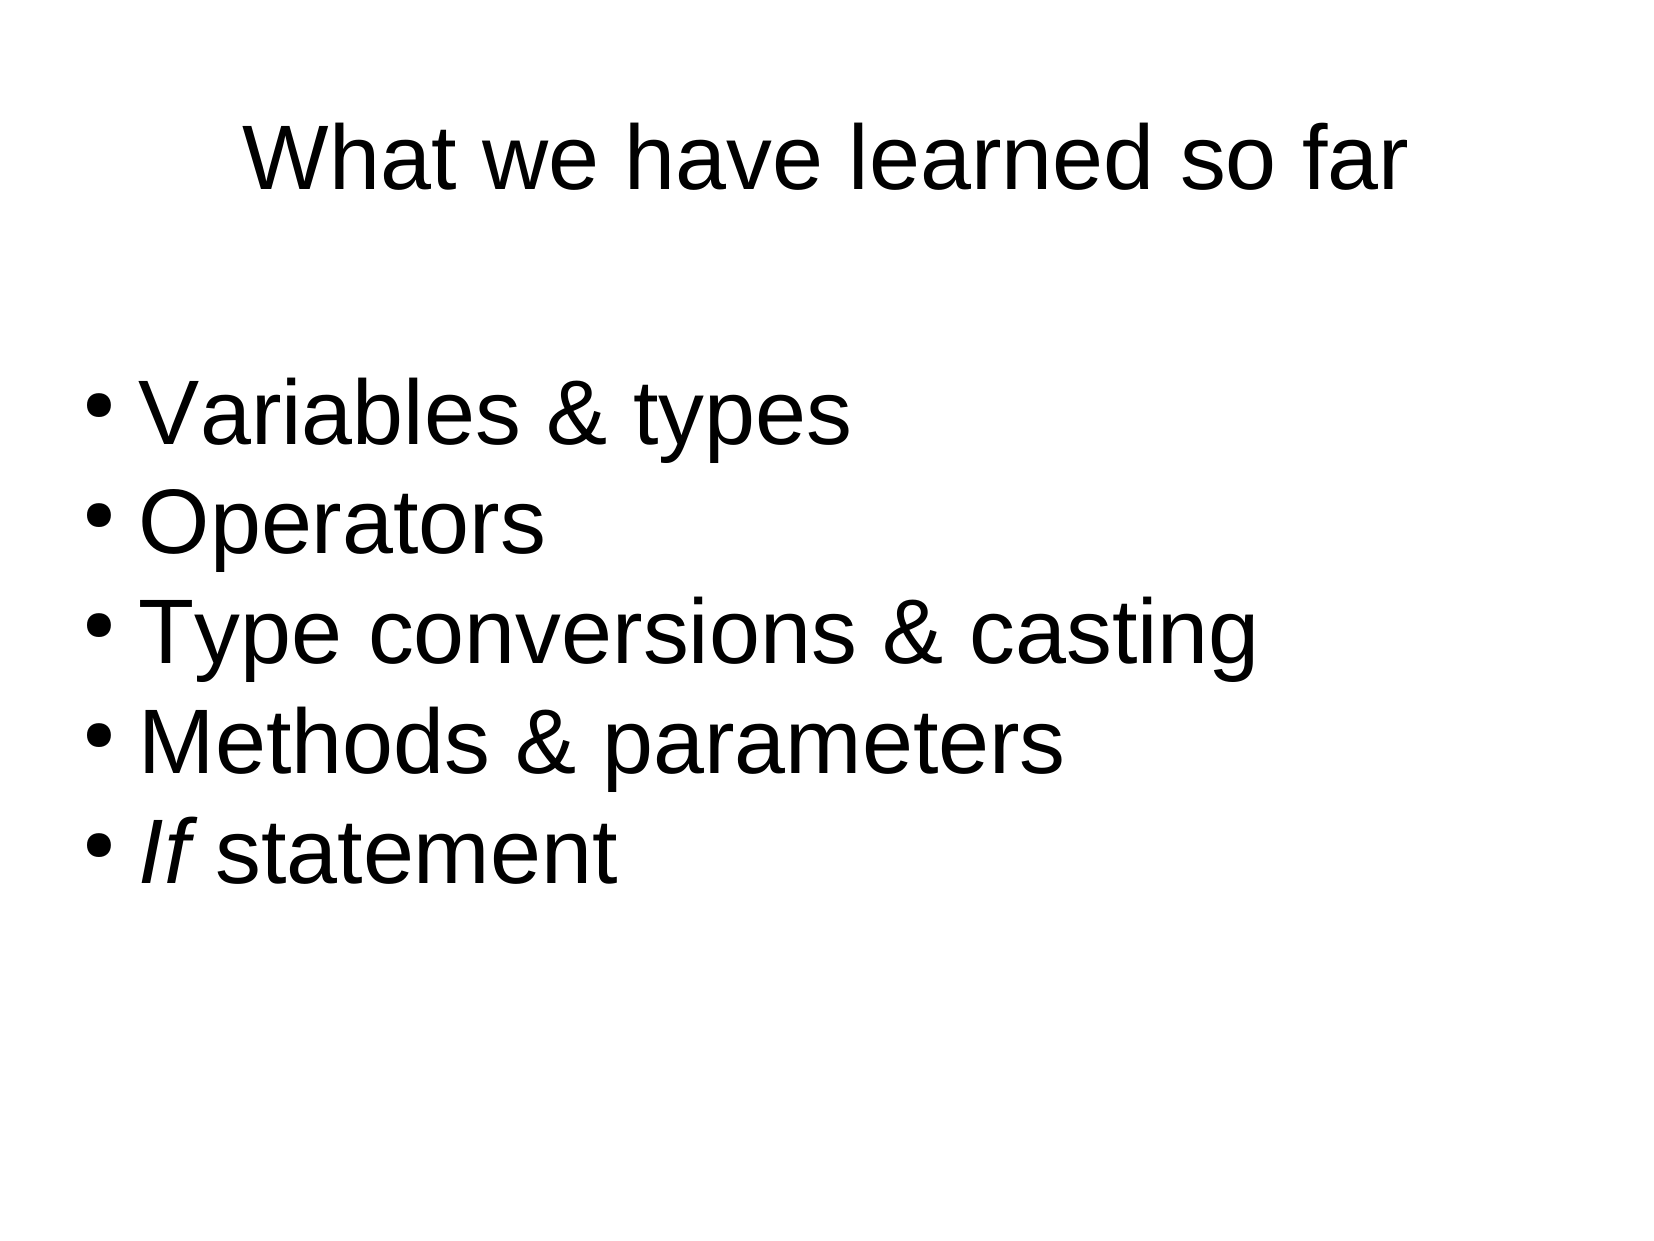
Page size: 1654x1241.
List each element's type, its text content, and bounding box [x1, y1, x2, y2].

subtitle Variables & types Operators Type conversions & casting Methods & parameters If statement [82, 250, 1571, 1048]
title What we have learned so far [82, 56, 1571, 250]
